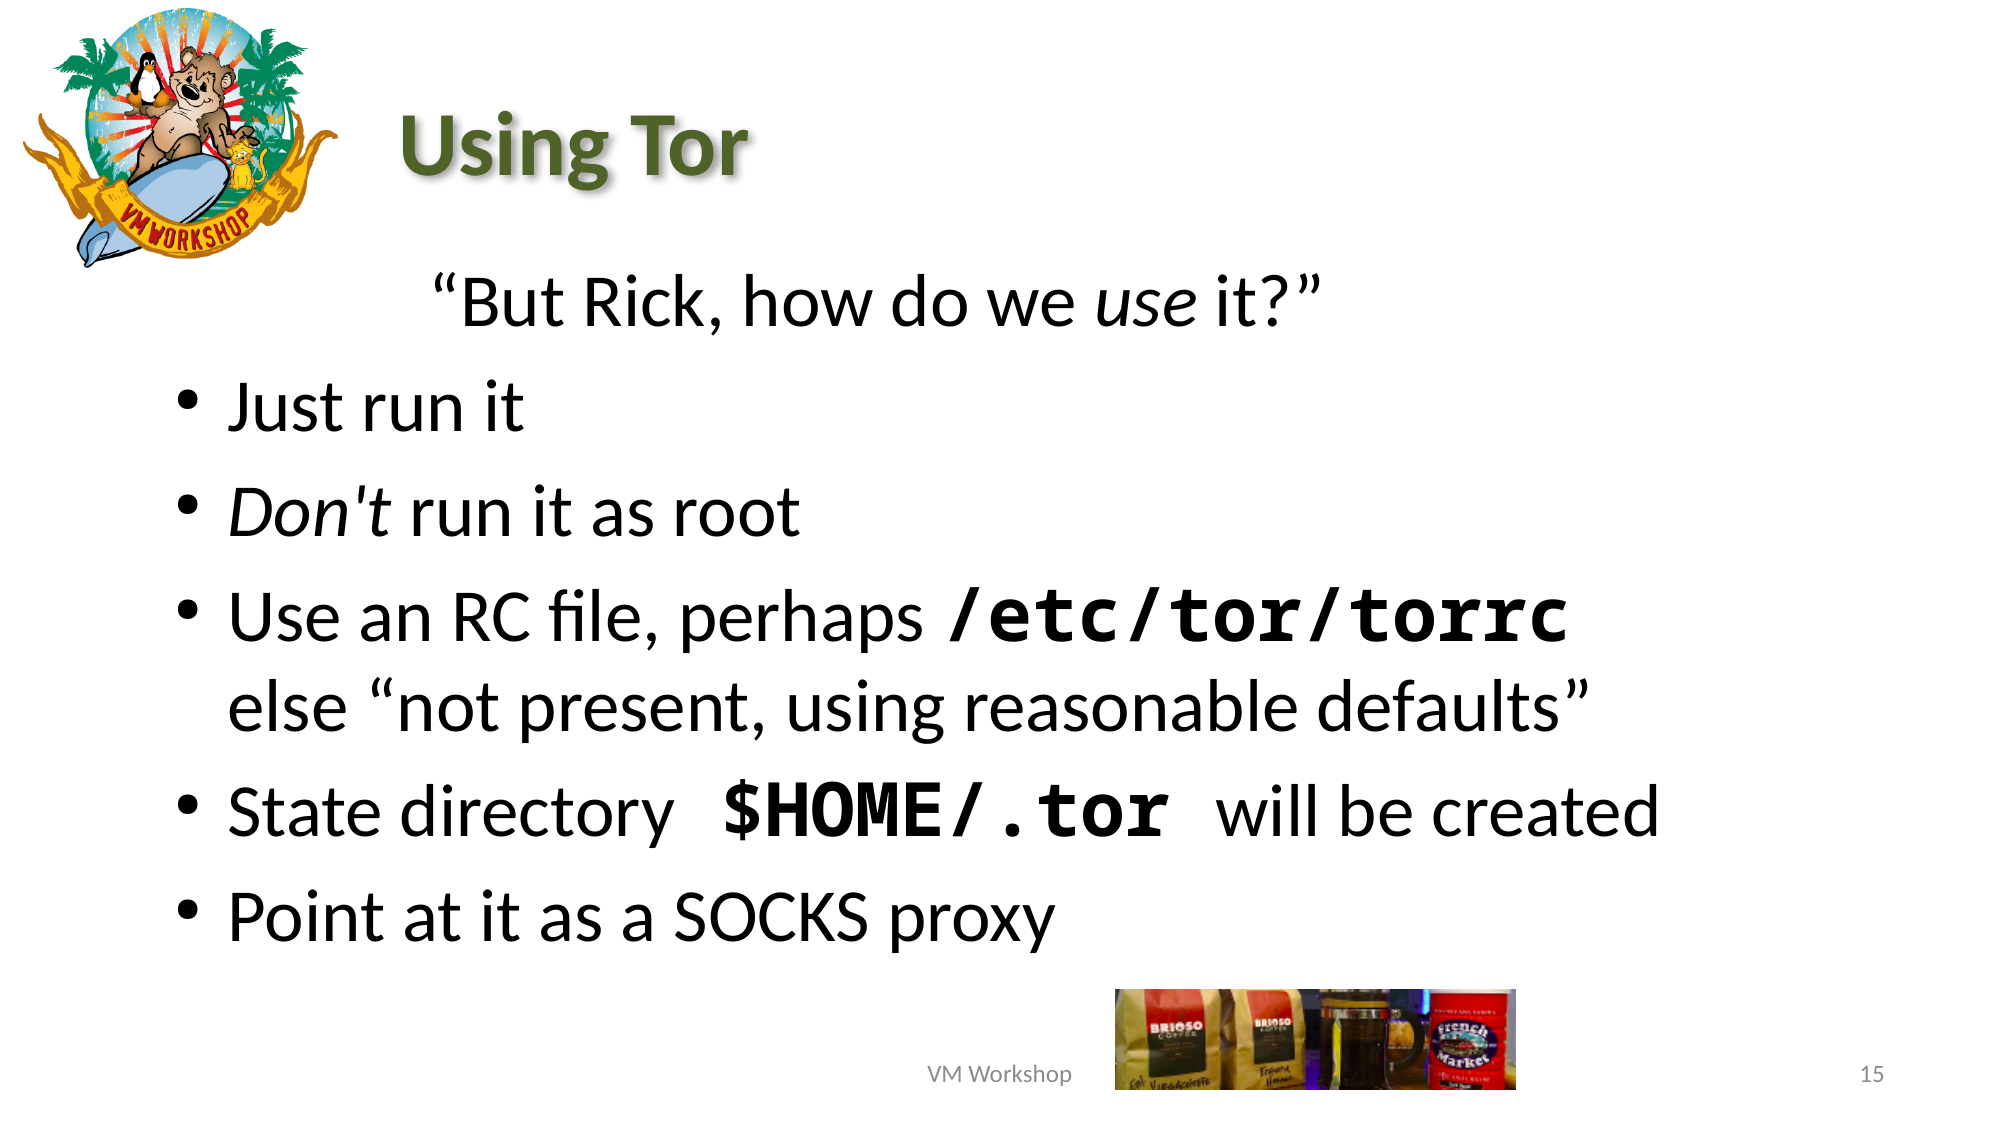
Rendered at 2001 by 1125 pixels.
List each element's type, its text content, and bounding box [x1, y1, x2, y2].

picture [23, 8, 338, 269]
title Using Tor [383, 45, 1913, 233]
picture [1115, 1041, 1516, 1090]
list “But Rick, how do we use it?” Just run it Don't run it as root Use an RC file, perhaps /etc/tor/torrc else “not present, using reasonable defaults” State directory $HOME/.tor will be created Point at it as a SOCKS proxy [156, 251, 2000, 1041]
